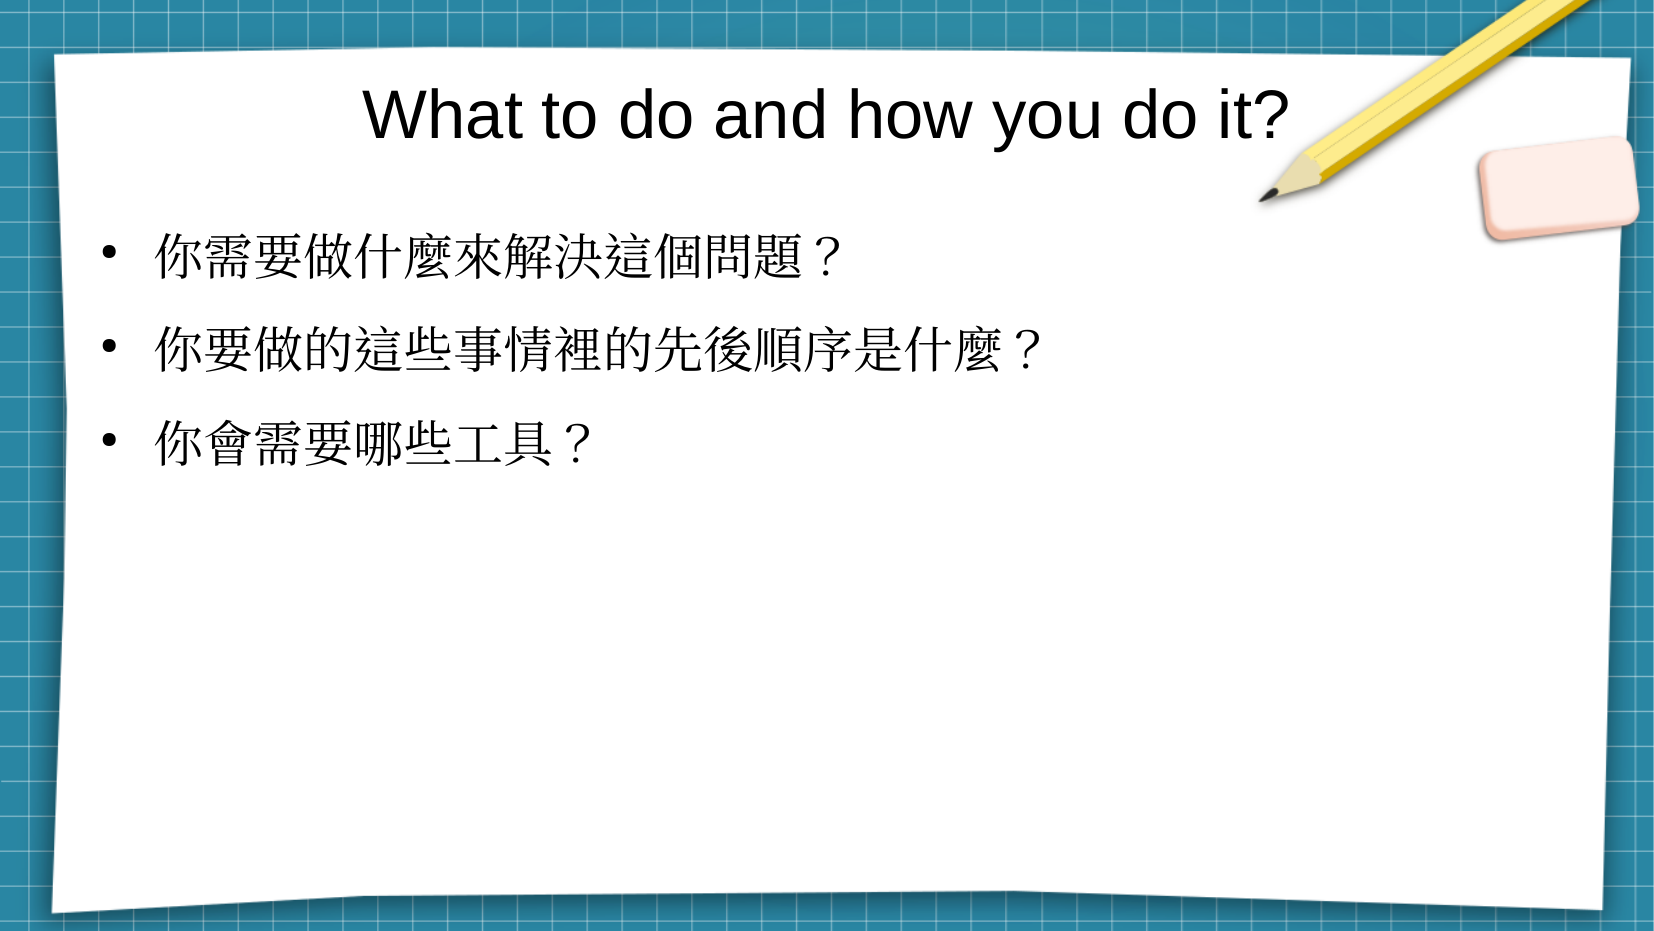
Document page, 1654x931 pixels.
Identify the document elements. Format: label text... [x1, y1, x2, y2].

list 你需要做什麼來解決這個問題？ 你要做的這些事情裡的先後順序是什麼？ 你會需要哪些工具？ [82, 217, 1571, 758]
picture [0, 0, 1654, 931]
title What to do and how you do it? [82, 37, 1571, 193]
